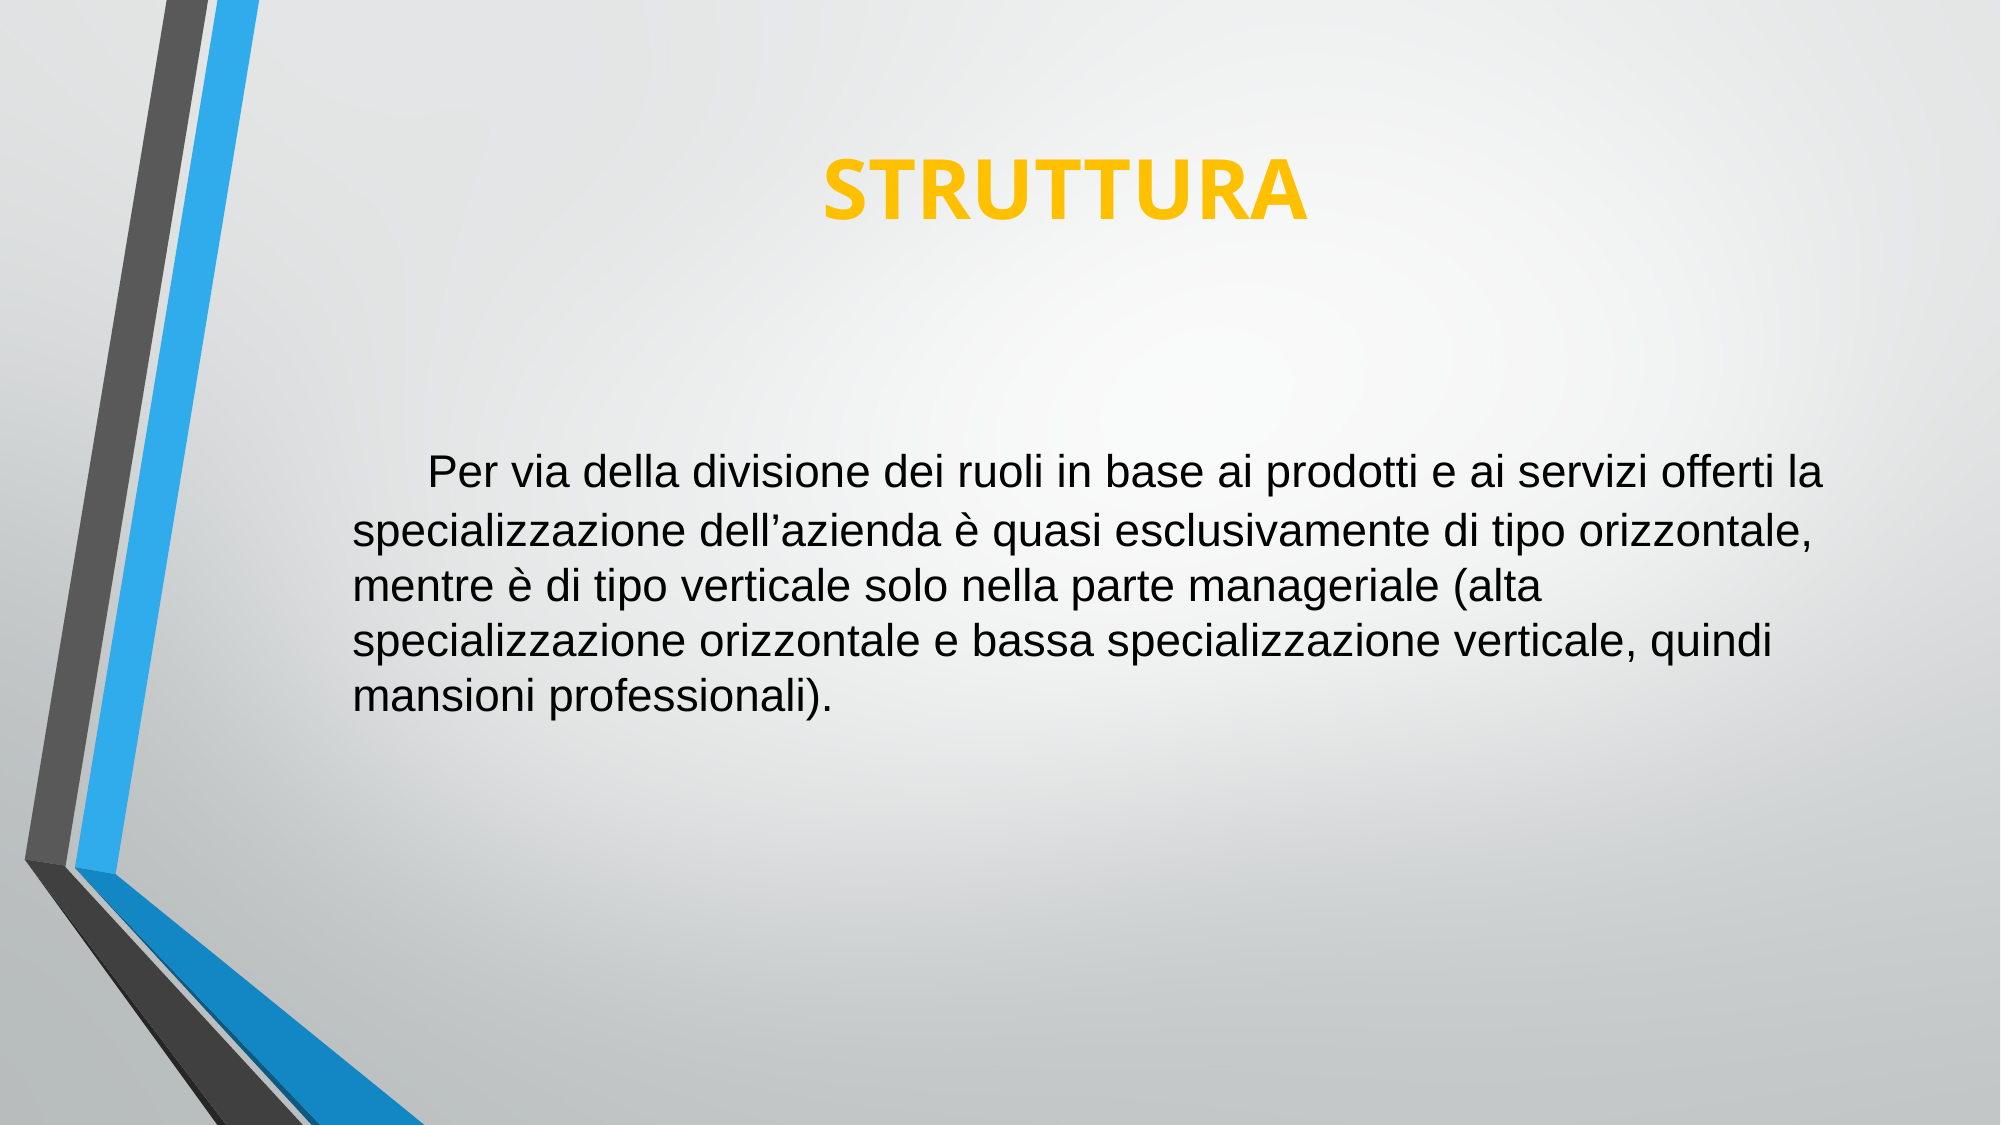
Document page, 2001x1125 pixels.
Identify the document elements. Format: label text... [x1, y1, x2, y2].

title STRUTTURA [243, 112, 1887, 261]
list Per via della divisione dei ruoli in base ai prodotti e ai servizi offerti la specializzazione dell’azienda è quasi esclusivamente di tipo orizzontale, mentre è di tipo verticale solo nella parte manageriale (alta specializzazione orizzontale e bassa specializzazione verticale, quindi mansioni professionali). [243, 329, 1862, 812]
